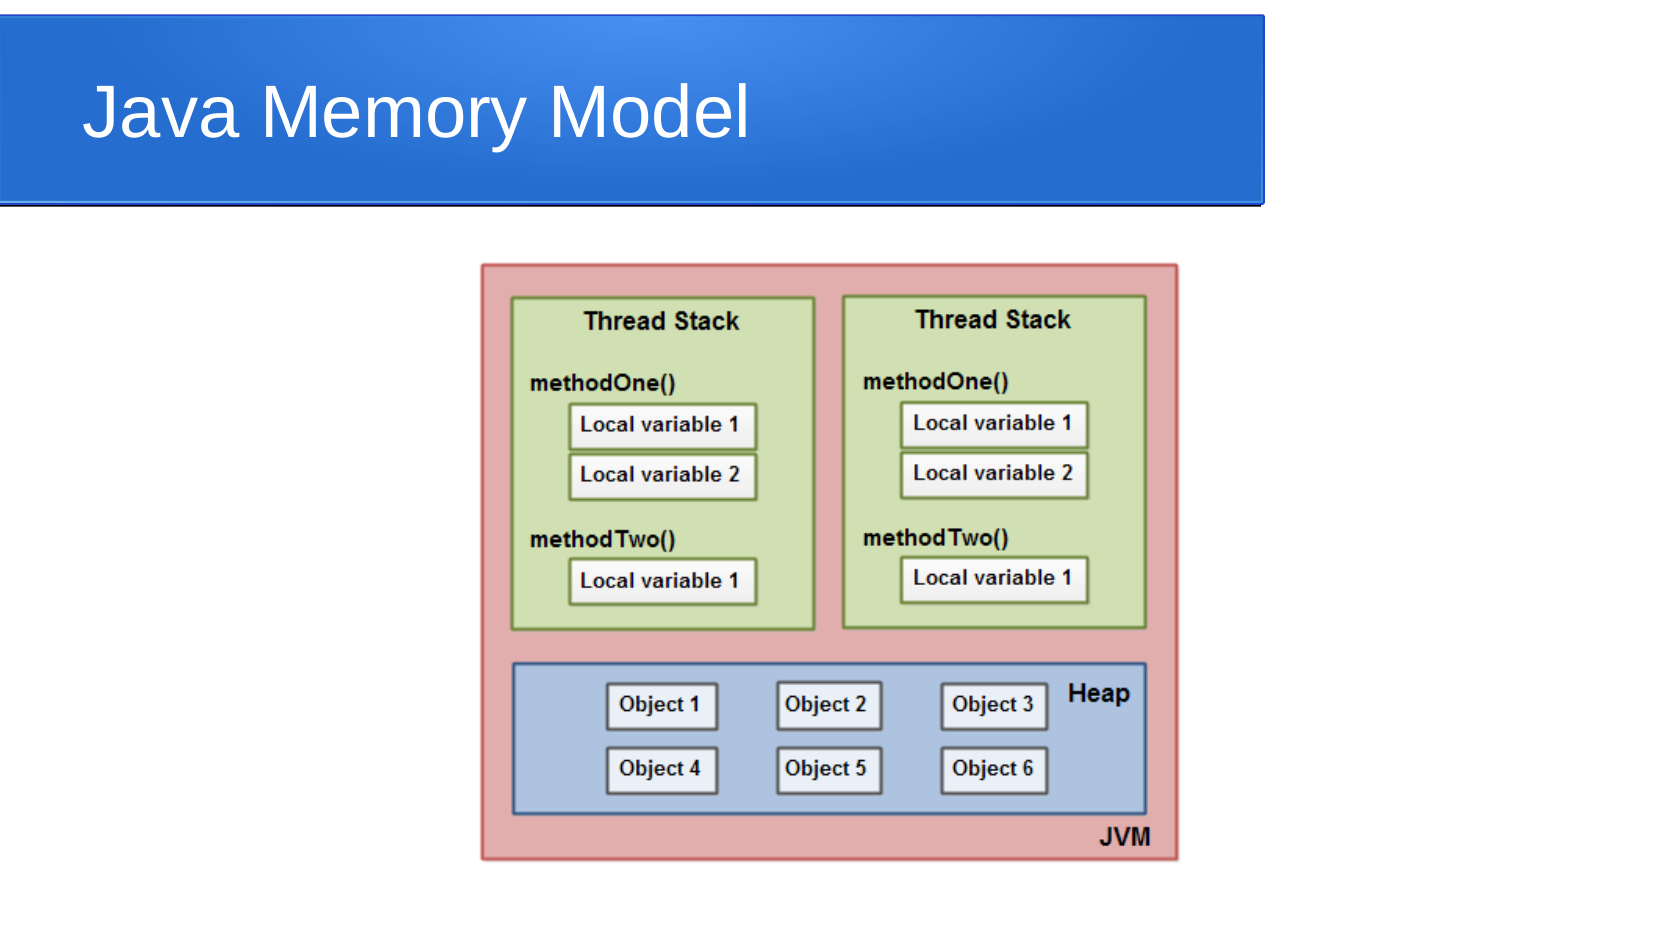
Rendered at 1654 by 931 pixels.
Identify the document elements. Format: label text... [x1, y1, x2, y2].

picture [449, 227, 1209, 907]
title Java Memory Model [82, 35, 1235, 189]
